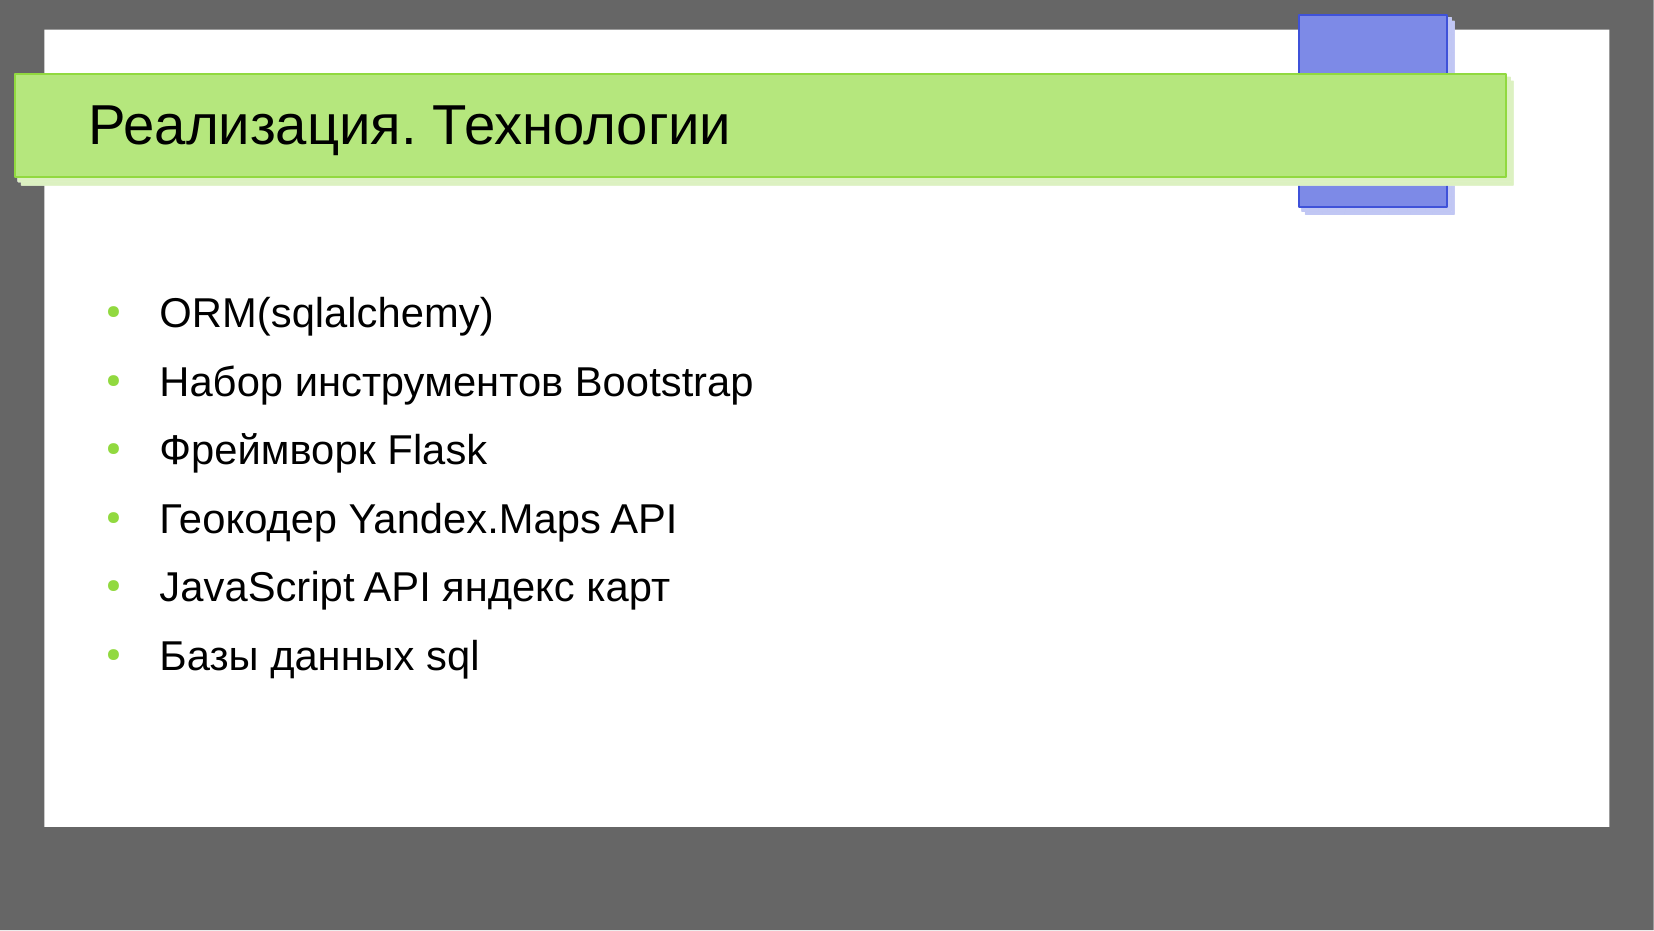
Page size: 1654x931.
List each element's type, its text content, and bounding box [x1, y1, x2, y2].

list ORM(sqlalchemy) Набор инструментов Bootstrap Фреймворк Flask Геокодер Yandex.Maps API JavaScript API яндекс карт Базы данных sql [88, 221, 1565, 813]
title Реализация. Технологии [88, 73, 1506, 178]
